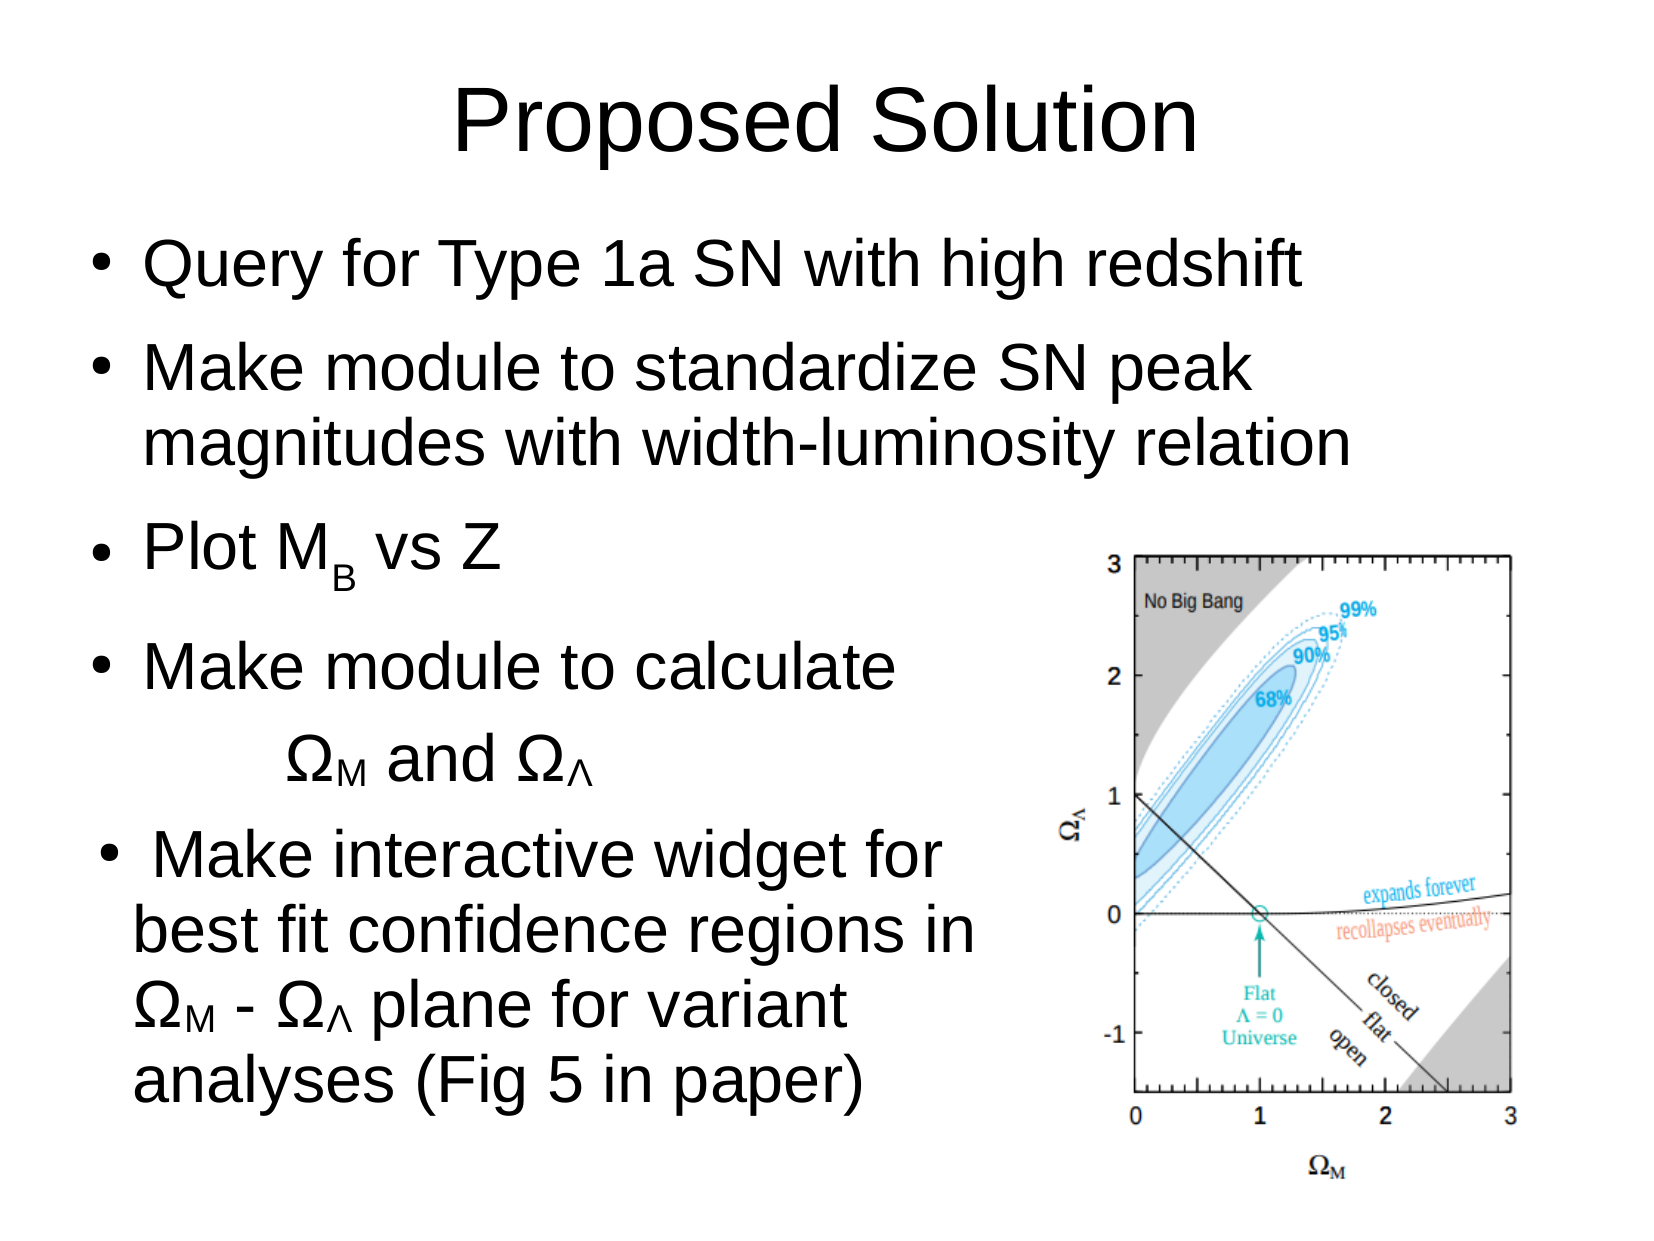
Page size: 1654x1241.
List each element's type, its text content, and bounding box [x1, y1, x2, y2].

picture [1035, 509, 1576, 1185]
title Proposed Solution [82, 30, 1571, 211]
text_box Make interactive widget for best fit confidence regions in ΩM - ΩΛ plane for variant analyses (Fig 5 in paper) [82, 810, 998, 1241]
list Query for Type 1a SN with high redshift Make module to standardize SN peak magnitudes with width-luminosity relation Plot MB vs Z Make module to calculate ΩM and ΩΛ [71, 225, 1561, 946]
